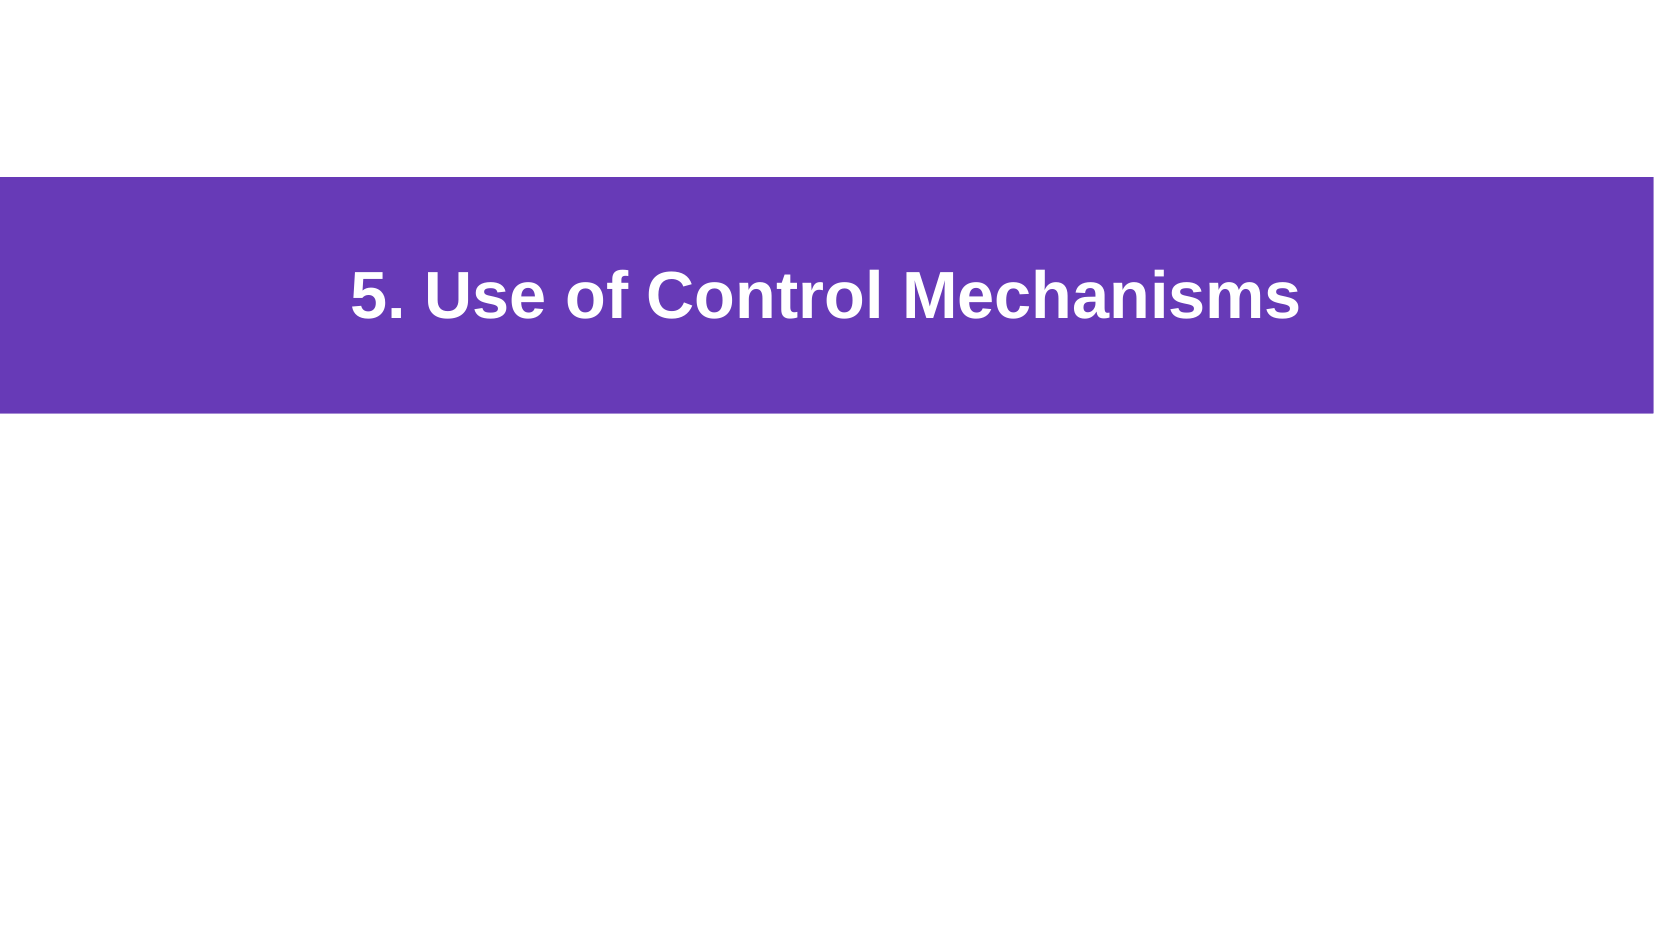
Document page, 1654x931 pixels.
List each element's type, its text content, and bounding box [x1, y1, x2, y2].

title 5. Use of Control Mechanisms [0, 177, 1654, 414]
